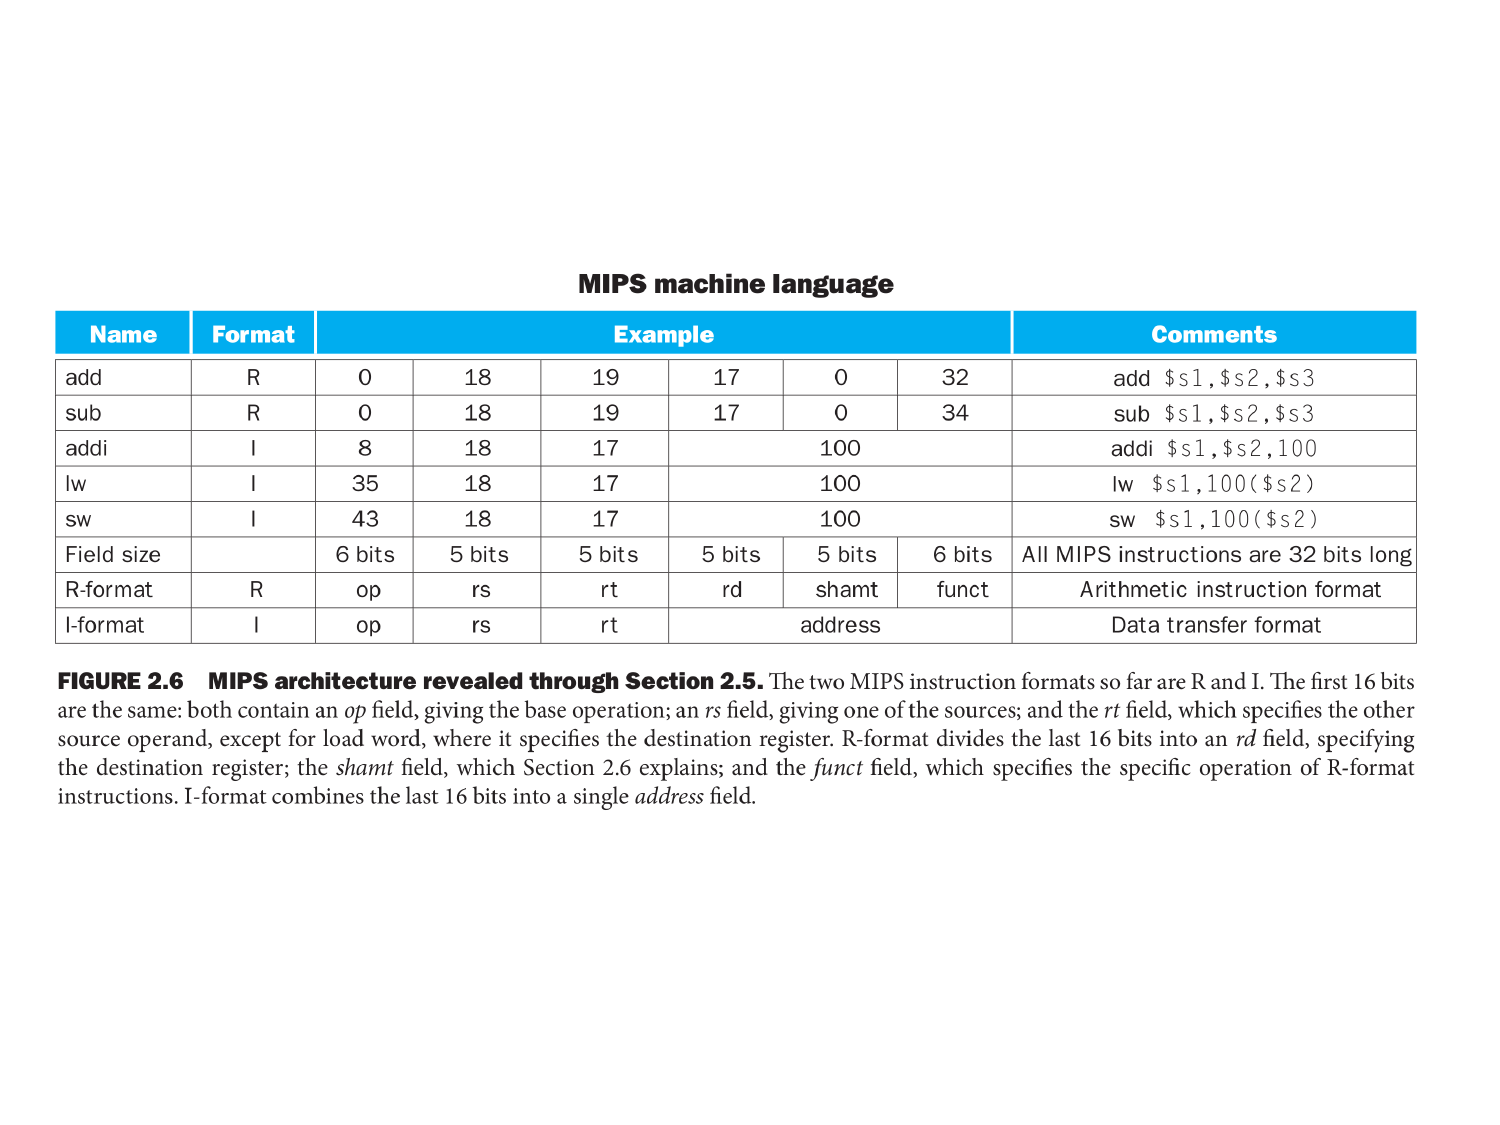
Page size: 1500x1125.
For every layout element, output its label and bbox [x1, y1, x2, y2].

picture [37, 254, 1444, 826]
